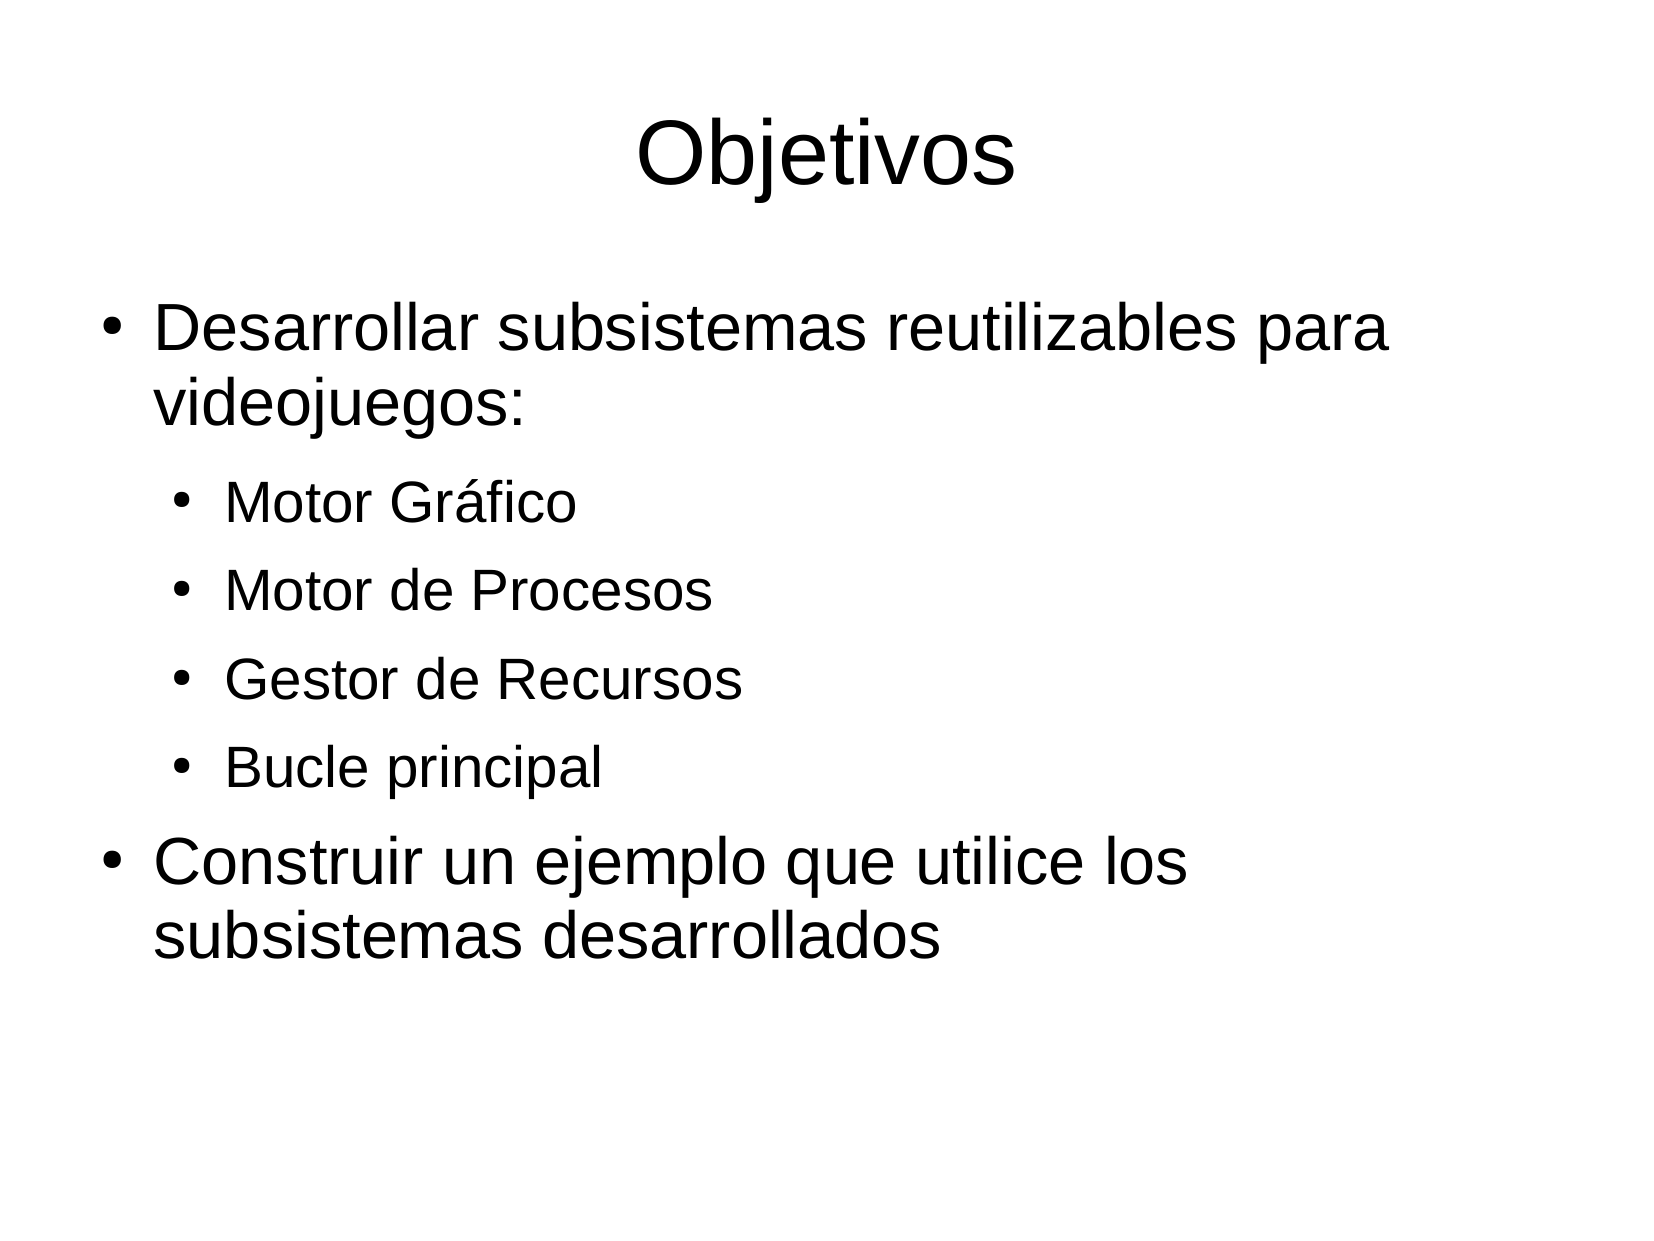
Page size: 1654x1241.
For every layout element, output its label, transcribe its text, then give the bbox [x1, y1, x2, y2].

title Objetivos [82, 56, 1571, 250]
list Desarrollar subsistemas reutilizables para videojuegos: Motor Gráfico Motor de Procesos Gestor de Recursos Bucle principal Construir un ejemplo que utilice los subsistemas desarrollados [82, 290, 1571, 1094]
